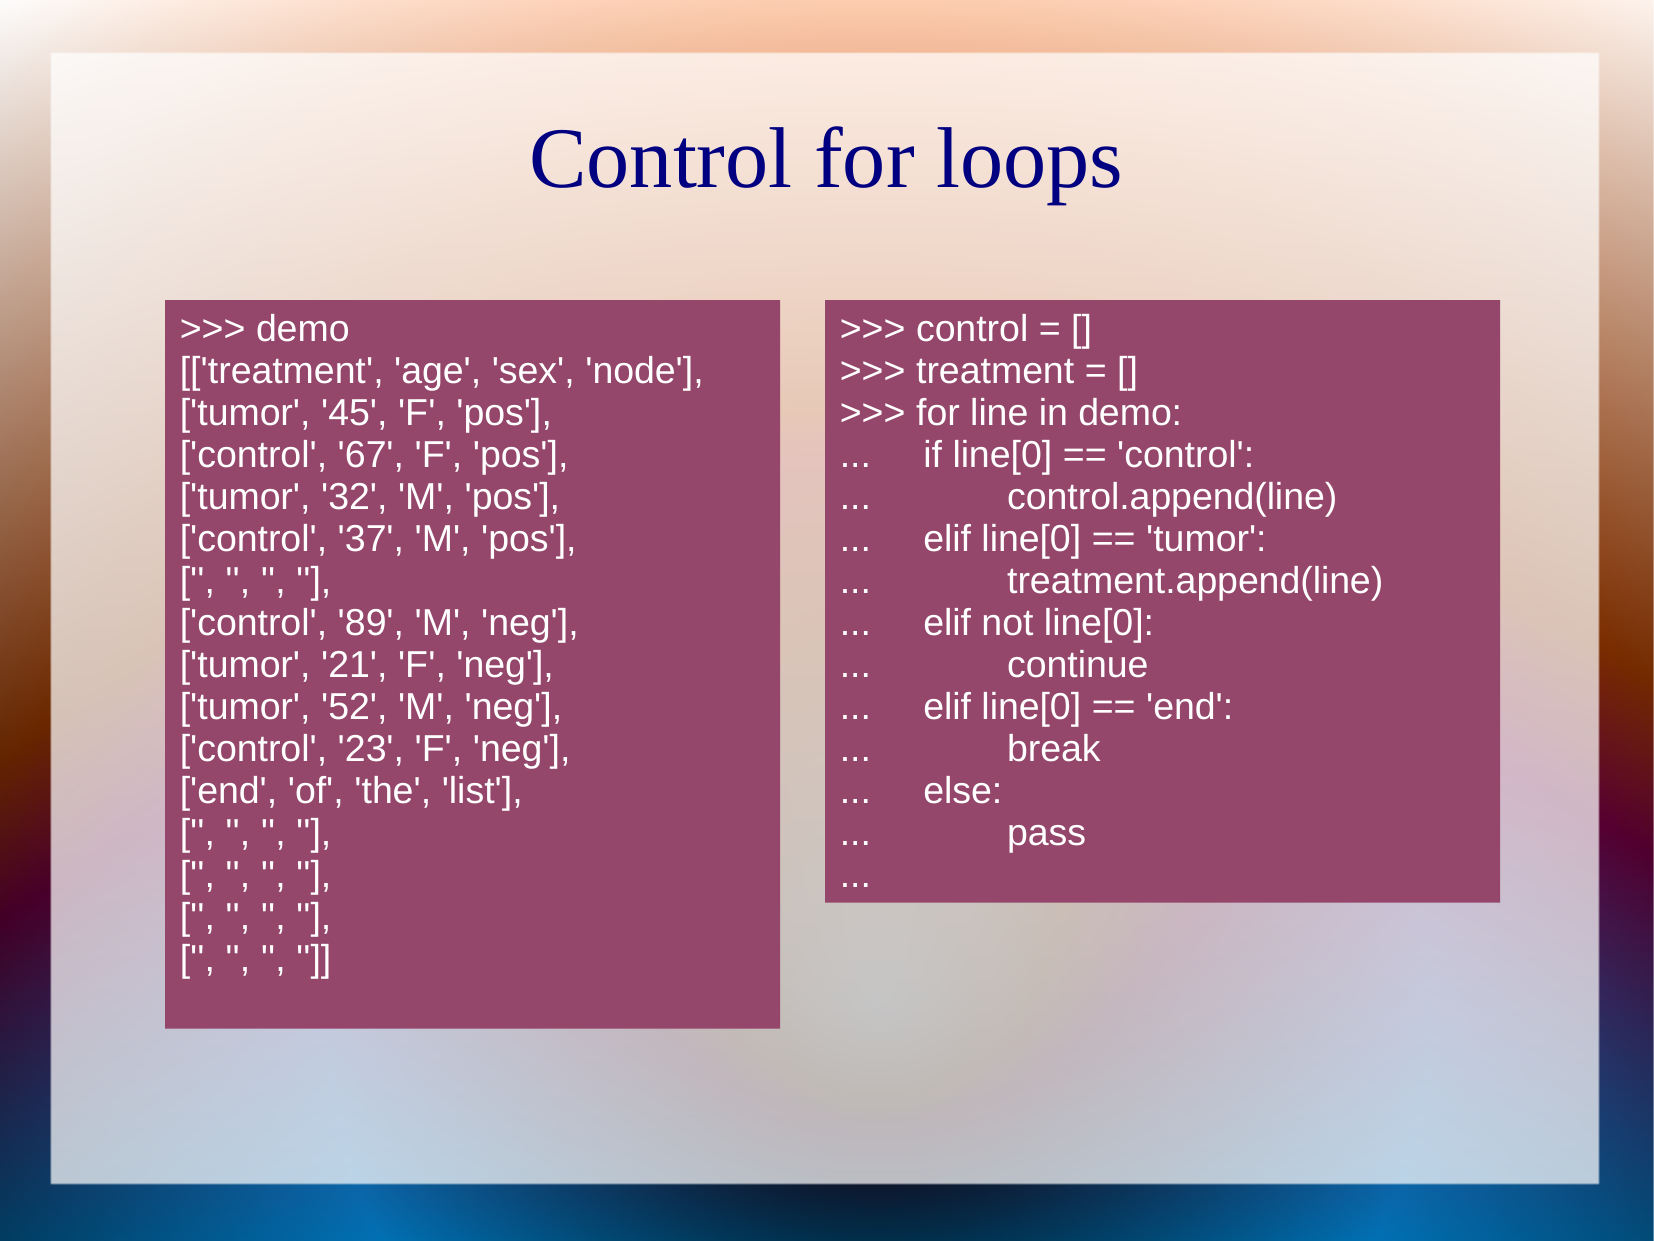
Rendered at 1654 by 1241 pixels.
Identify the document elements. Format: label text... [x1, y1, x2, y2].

picture [0, 0, 1654, 1241]
text_box >>> control = [] >>> treatment = [] >>> for line in demo: ... if line[0] == 'control': ... control.append(line) ... elif line[0] == 'tumor': ... treatment.append(line) ... elif not line[0]: ... continue ... elif line[0] == 'end': ... break ... else: ... pass ... [825, 300, 1501, 903]
text_box >>> demo [['treatment', 'age', 'sex', 'node'], ['tumor', '45', 'F', 'pos'], ['control', '67', 'F', 'pos'], ['tumor', '32', 'M', 'pos'], ['control', '37', 'M', 'pos'], ['', '', '', ''], ['control', '89', 'M', 'neg'], ['tumor', '21', 'F', 'neg'], ['tumor', '52', 'M', 'neg'], ['control', '23', 'F', 'neg'], ['end', 'of', 'the', 'list'], ['', '', '', ''], ['', '', '', ''], ['', '', '', ''], ['', '', '', '']] [165, 300, 781, 1029]
title Control for loops [82, 55, 1571, 263]
